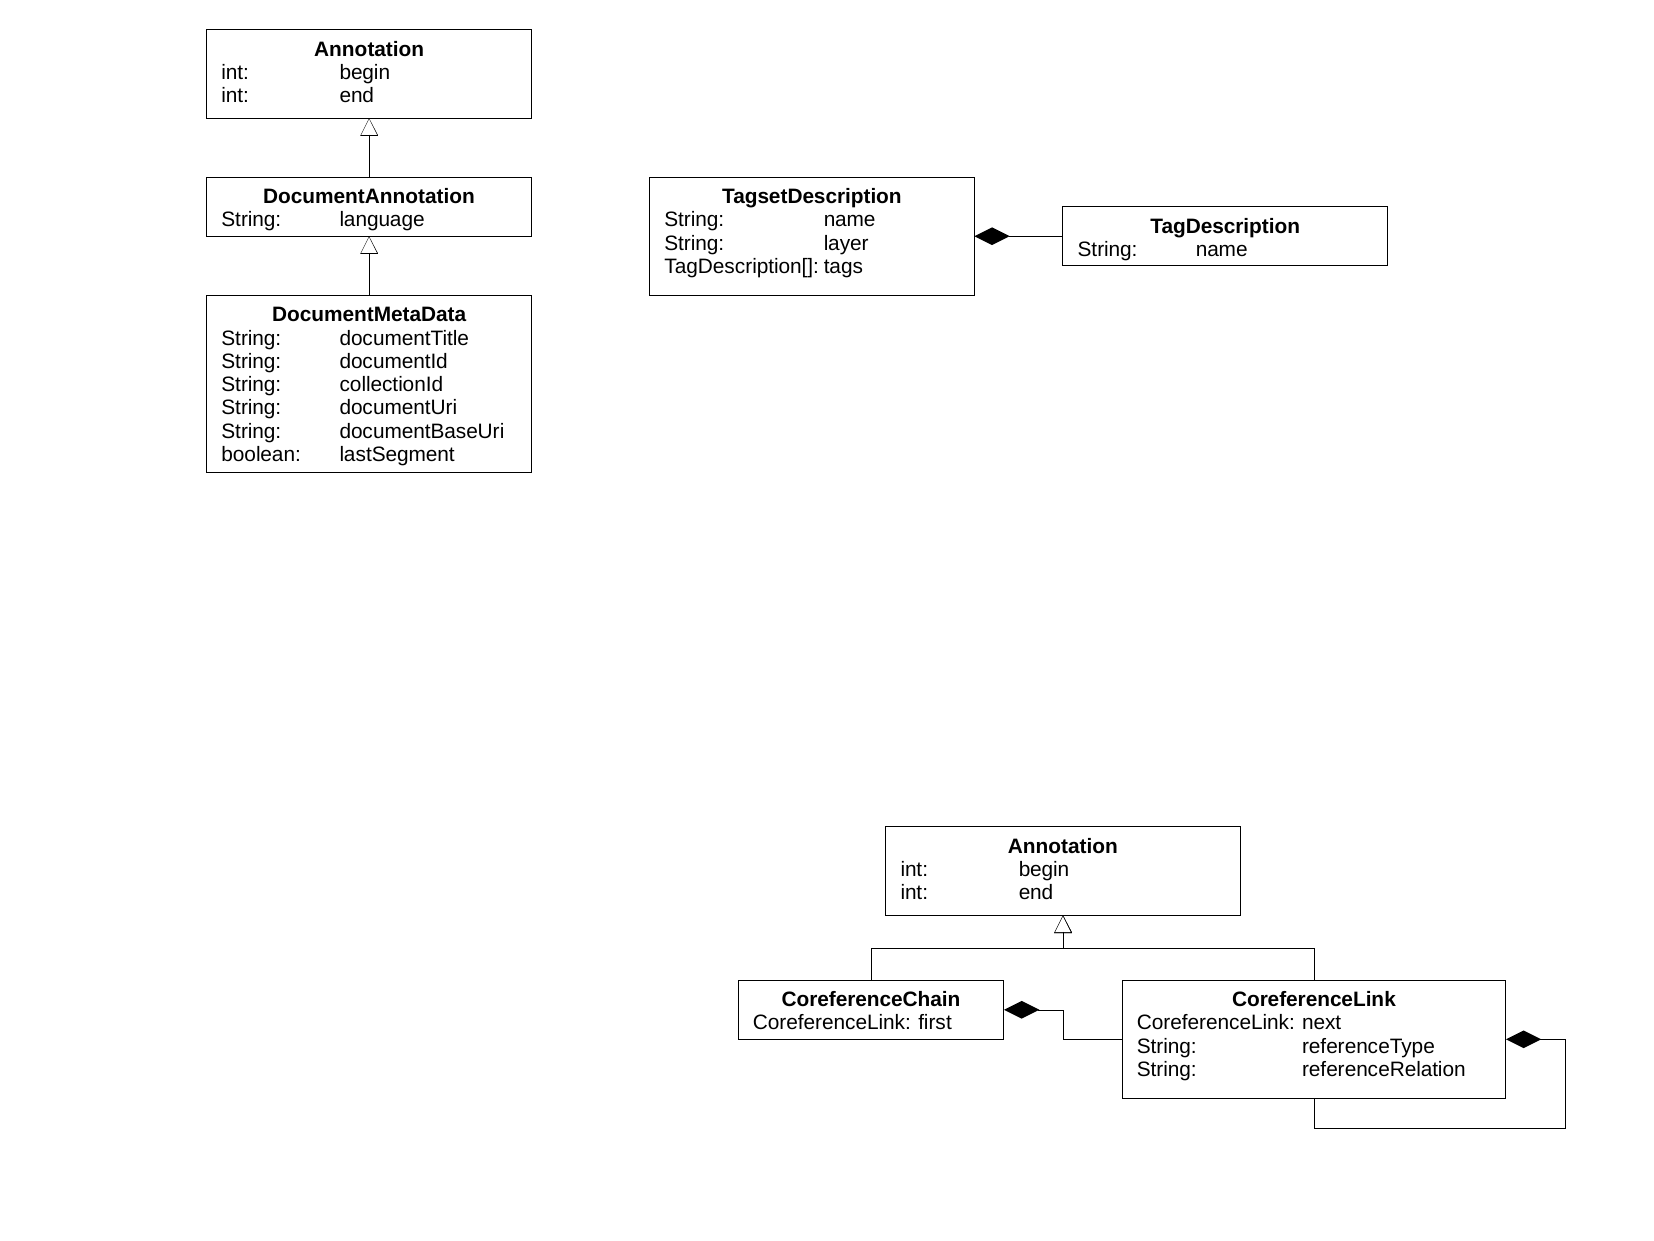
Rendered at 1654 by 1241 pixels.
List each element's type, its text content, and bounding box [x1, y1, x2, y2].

text_box TagDescription String: name [1062, 206, 1388, 266]
text_box TagsetDescription String: name String: layer TagDescription[]: tags [649, 177, 975, 296]
text_box DocumentAnnotation String: language [206, 177, 532, 237]
text_box CoreferenceLink CoreferenceLink: next String: referenceType String: referenceRelation [1122, 980, 1506, 1099]
text_box DocumentMetaData String: documentTitle String: documentId String: collectionId String: documentUri String: documentBaseUri boolean: lastSegment [206, 295, 532, 473]
text_box Annotation int: begin int: end [206, 29, 532, 119]
text_box CoreferenceChain CoreferenceLink: first [738, 980, 1004, 1040]
text_box Annotation int: begin int: end [885, 826, 1241, 916]
